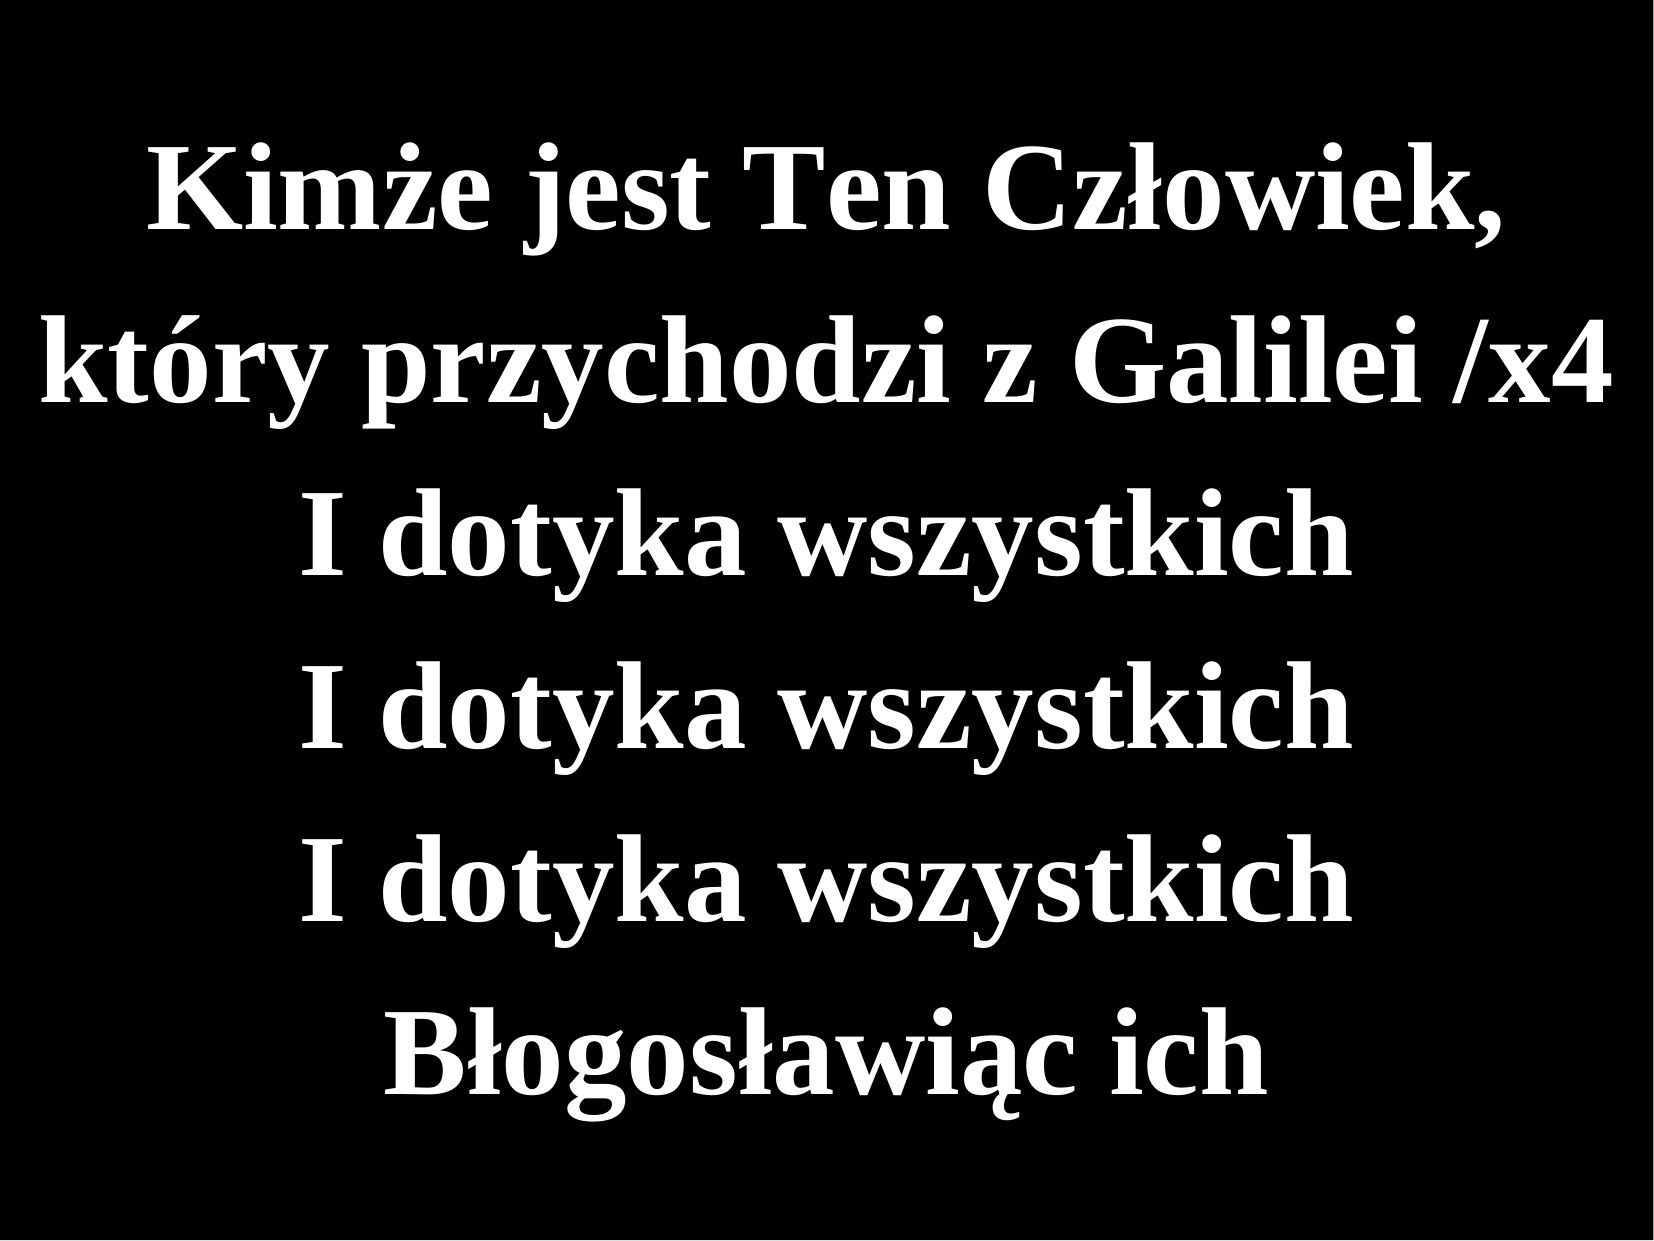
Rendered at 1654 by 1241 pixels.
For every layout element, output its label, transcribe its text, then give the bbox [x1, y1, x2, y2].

title Kimże jest Ten Człowiek, ppp który przychodzi z Galilei /x4 ppp I dotyka wszystkich ppp I dotyka wszystkich ppp I dotyka wszystkich ppp Błogosławiąc ich [0, 0, 1654, 1241]
